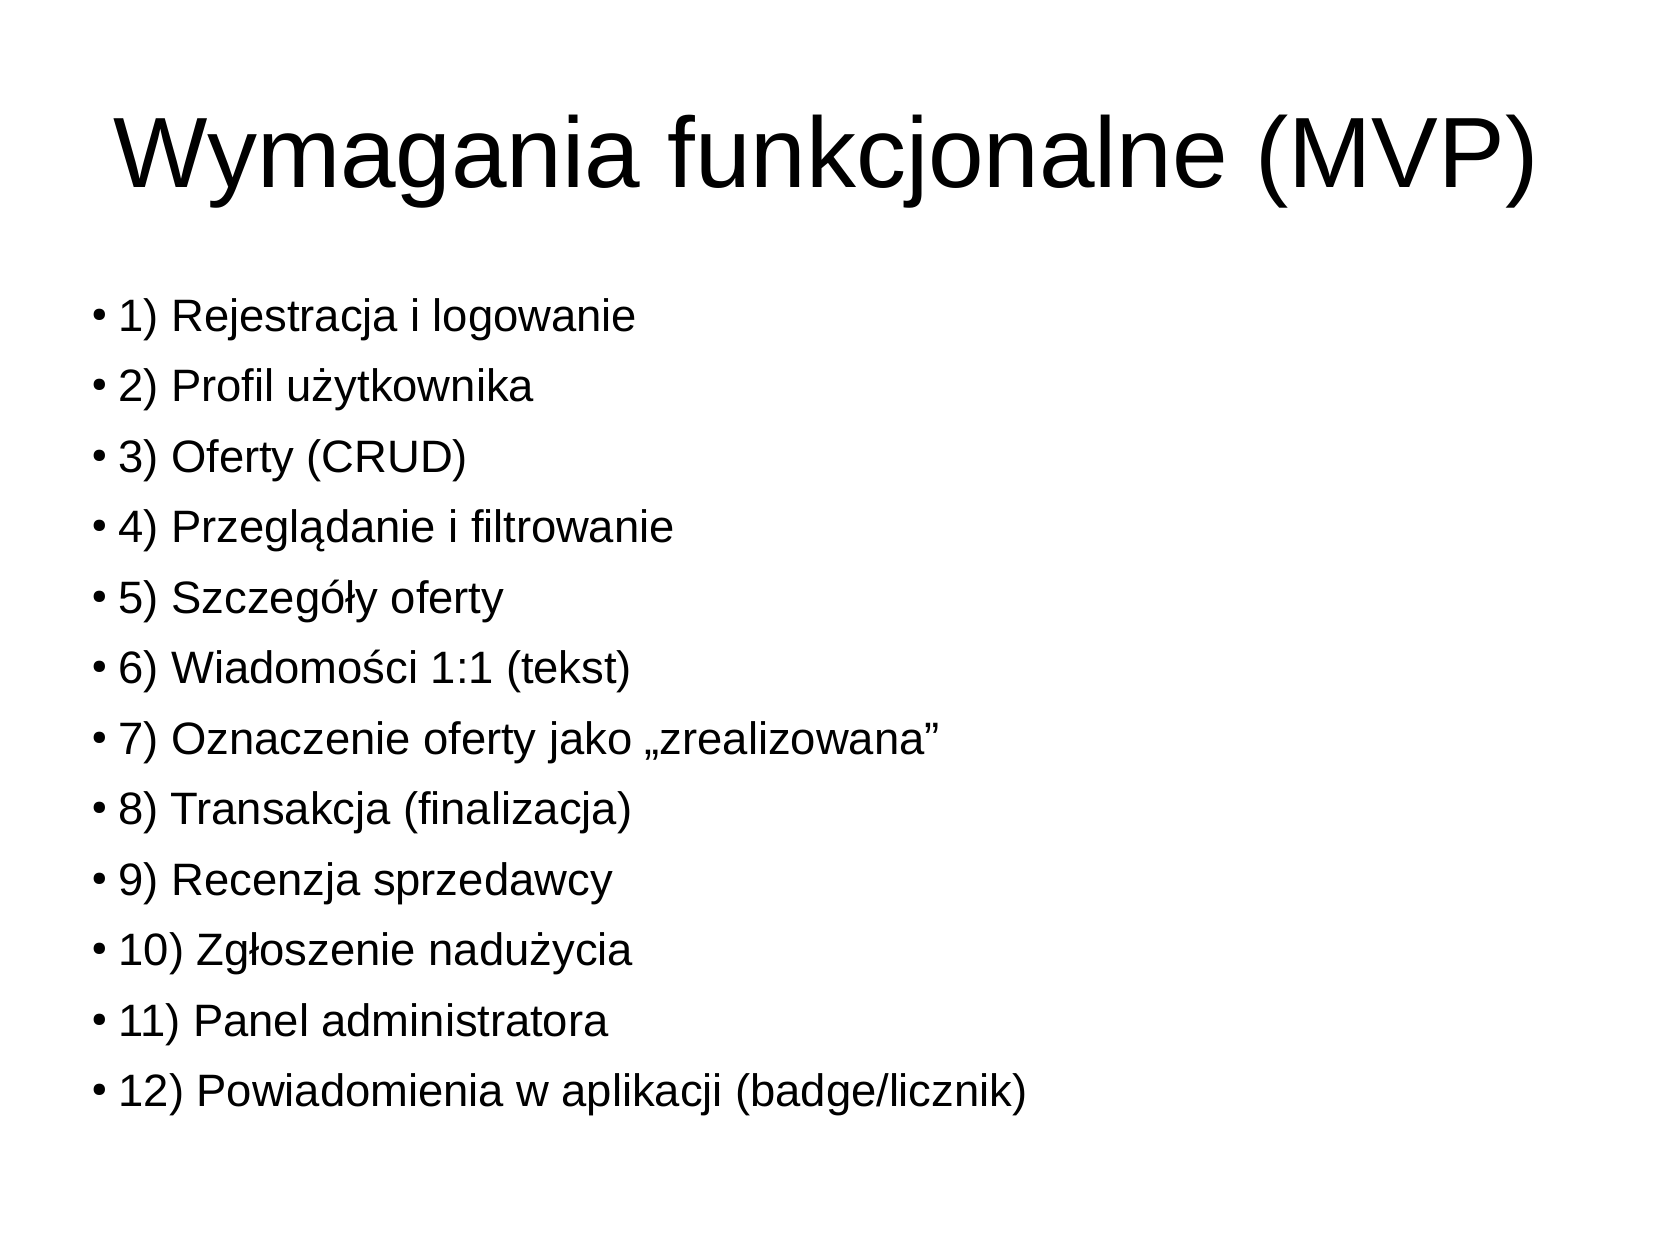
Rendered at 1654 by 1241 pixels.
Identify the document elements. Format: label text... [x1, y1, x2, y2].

list 1) Rejestracja i logowanie 2) Profil użytkownika 3) Oferty (CRUD) 4) Przeglądanie i filtrowanie 5) Szczegóły oferty 6) Wiadomości 1:1 (tekst) 7) Oznaczenie oferty jako „zrealizowana” 8) Transakcja (finalizacja) 9) Recenzja sprzedawcy 10) Zgłoszenie nadużycia 11) Panel administratora 12) Powiadomienia w aplikacji (badge/licznik) [82, 290, 1571, 1126]
title Wymagania funkcjonalne (MVP) [82, 49, 1571, 257]
